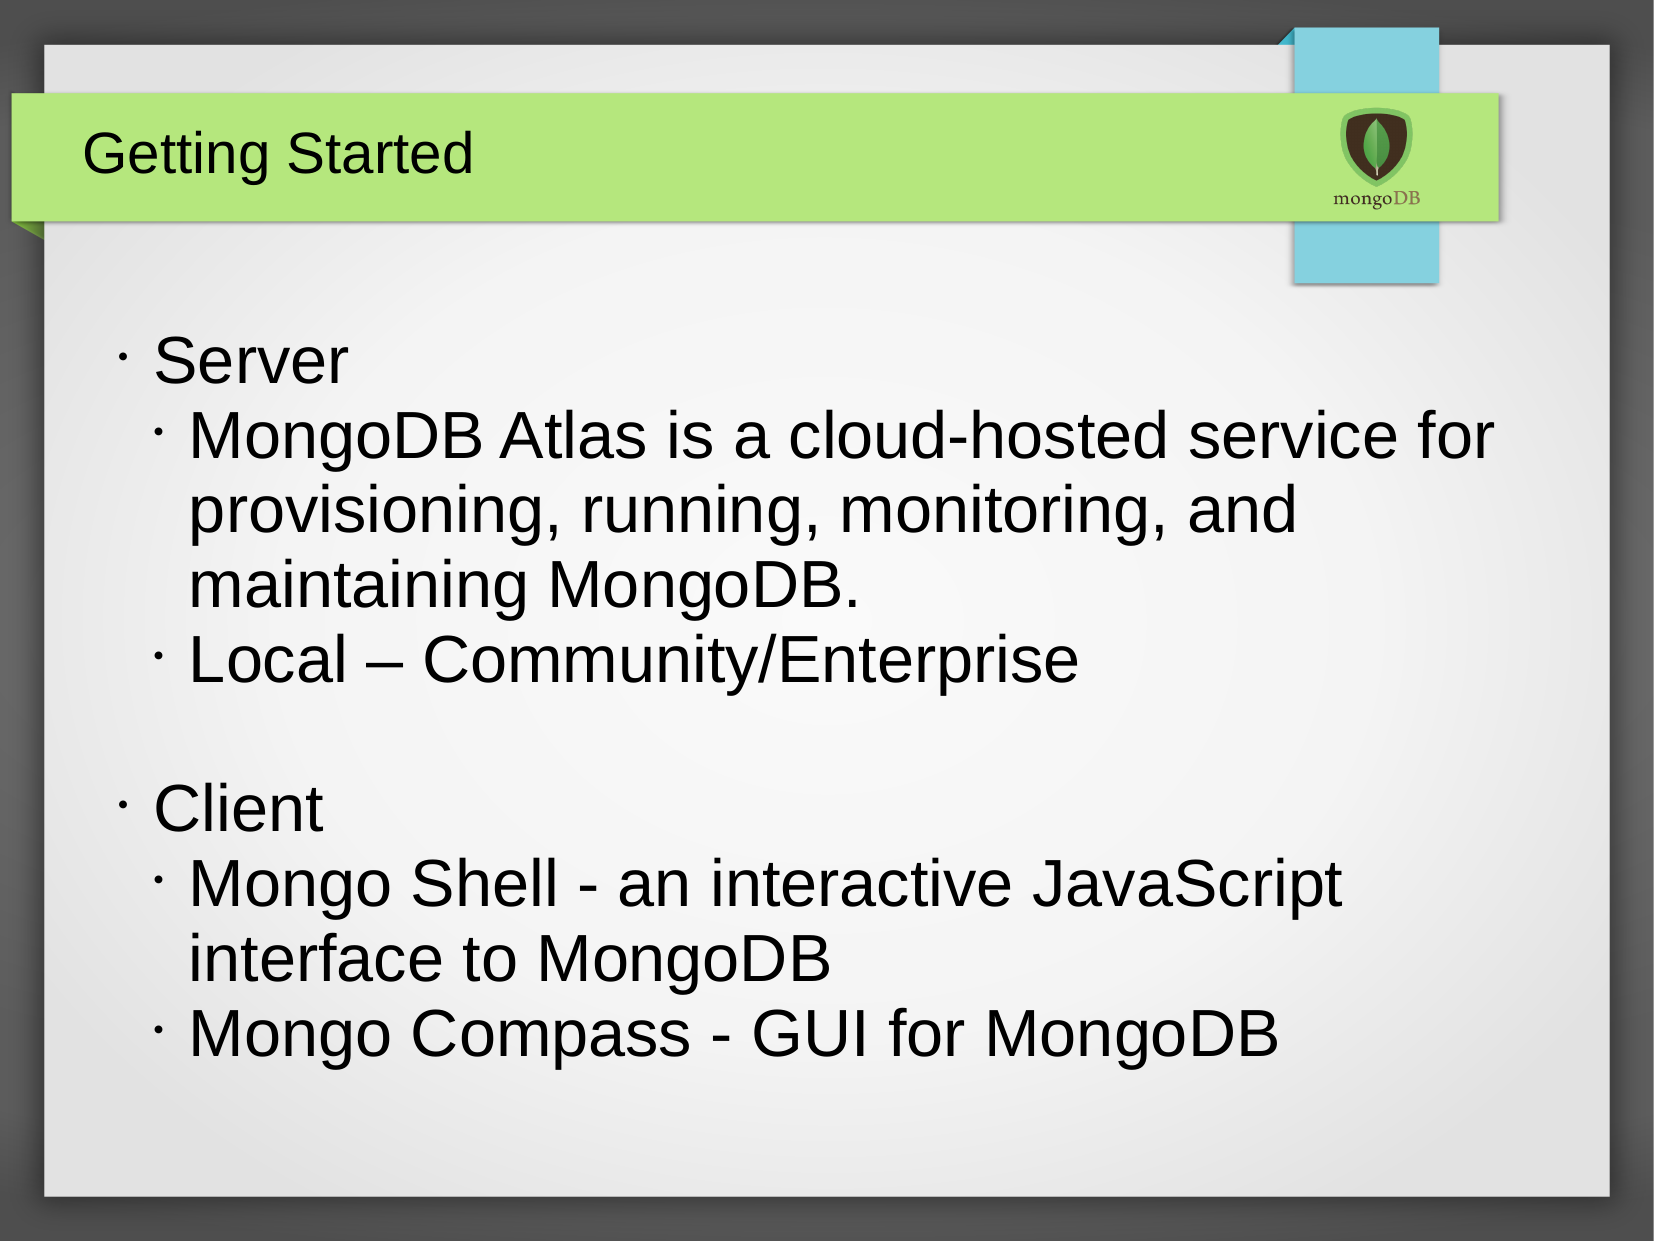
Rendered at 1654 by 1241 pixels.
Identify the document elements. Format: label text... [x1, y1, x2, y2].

subtitle Server MongoDB Atlas is a cloud-hosted service for provisioning, running, monitoring, and maintaining MongoDB. Local – Community/Enterprise Client Mongo Shell - an interactive JavaScript interface to MongoDB Mongo Compass - GUI for MongoDB [82, 248, 1571, 1146]
picture [0, 0, 1654, 1241]
title Getting Started [82, 94, 1264, 213]
